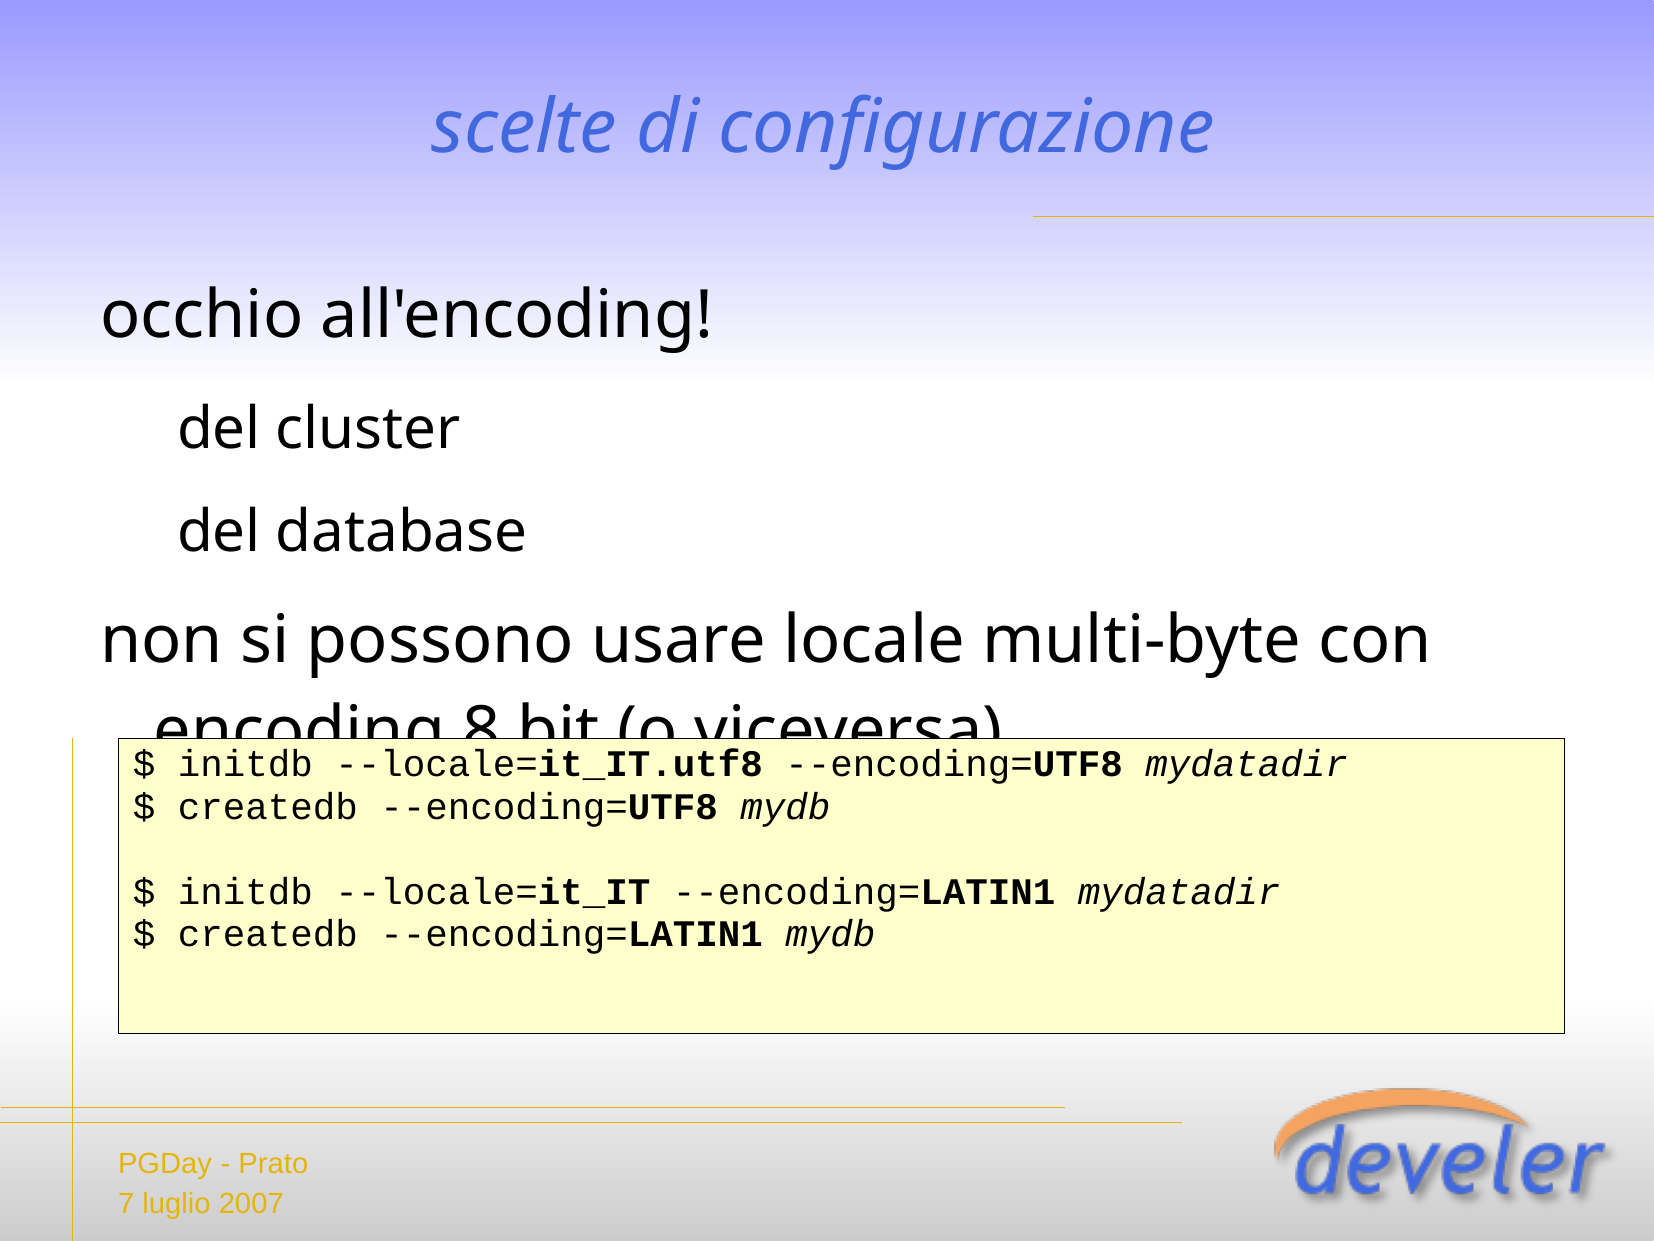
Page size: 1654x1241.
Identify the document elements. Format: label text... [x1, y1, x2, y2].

picture [1269, 1083, 1622, 1211]
text_box $ initdb --locale=it_IT.utf8 --encoding=UTF8 mydatadir $ createdb --encoding=UTF8 mydb $ initdb --locale=it_IT --encoding=LATIN1 mydatadir $ createdb --encoding=LATIN1 mydb [118, 738, 1565, 1034]
list occhio all'encoding! del cluster del database non si possono usare locale multi-byte con encoding 8 bit (o viceversa) [82, 265, 1571, 1093]
title scelte di configurazione [82, 29, 1565, 217]
